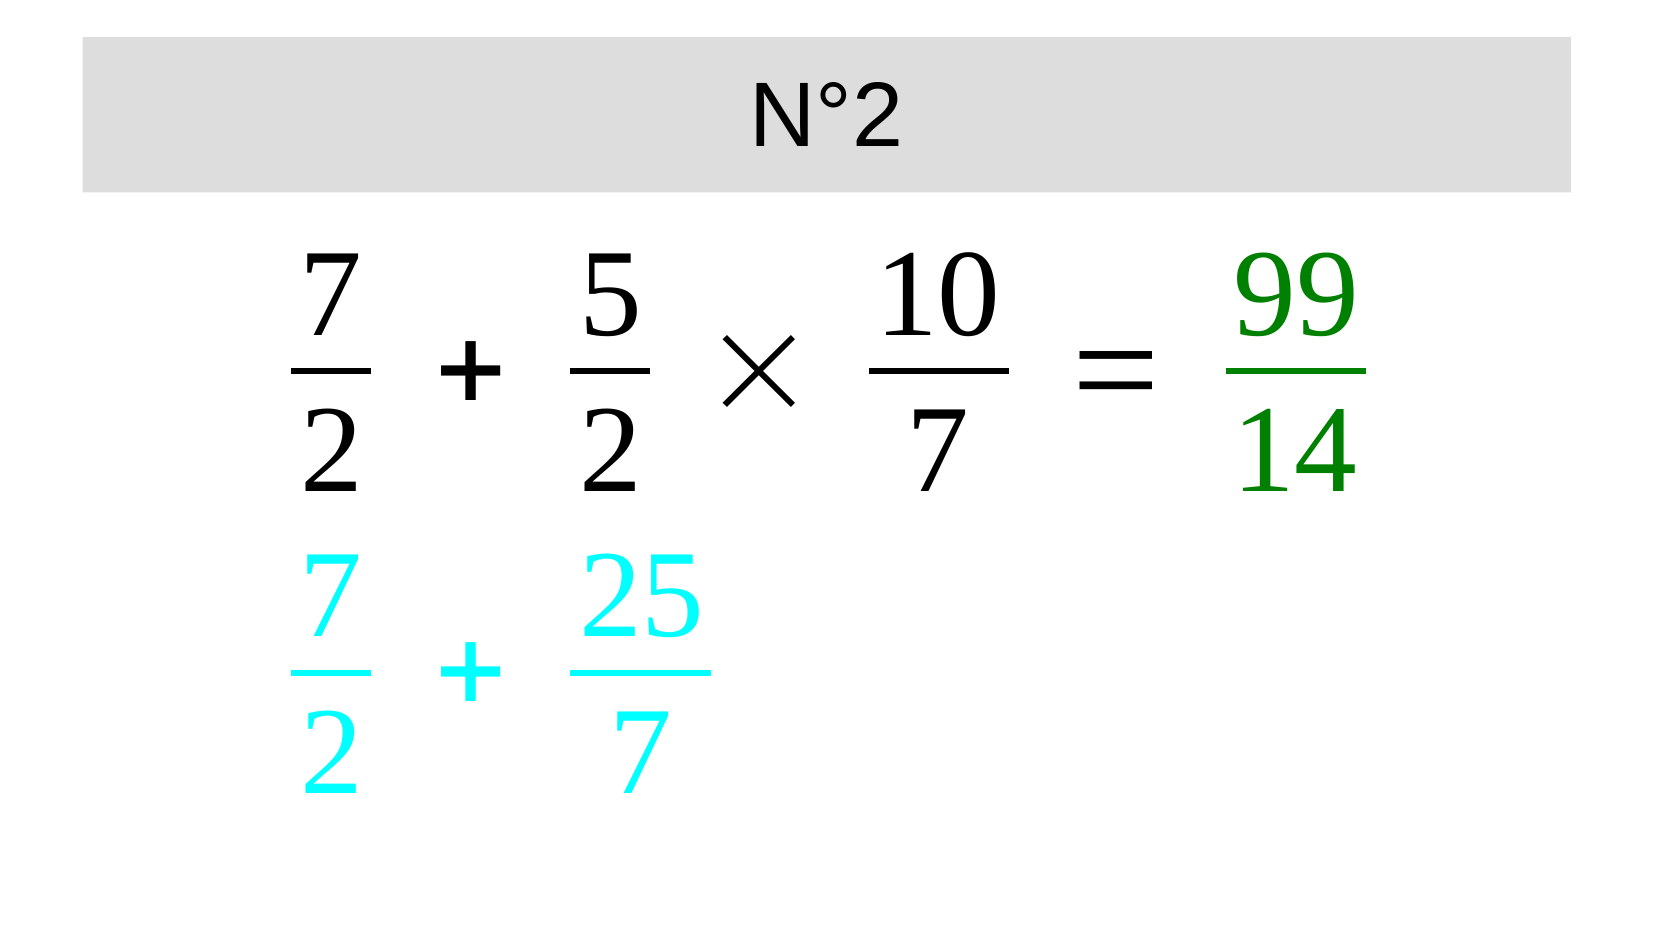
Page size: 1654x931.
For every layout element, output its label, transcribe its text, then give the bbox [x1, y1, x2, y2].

title N°2 [82, 37, 1571, 193]
chart [259, 224, 1379, 820]
